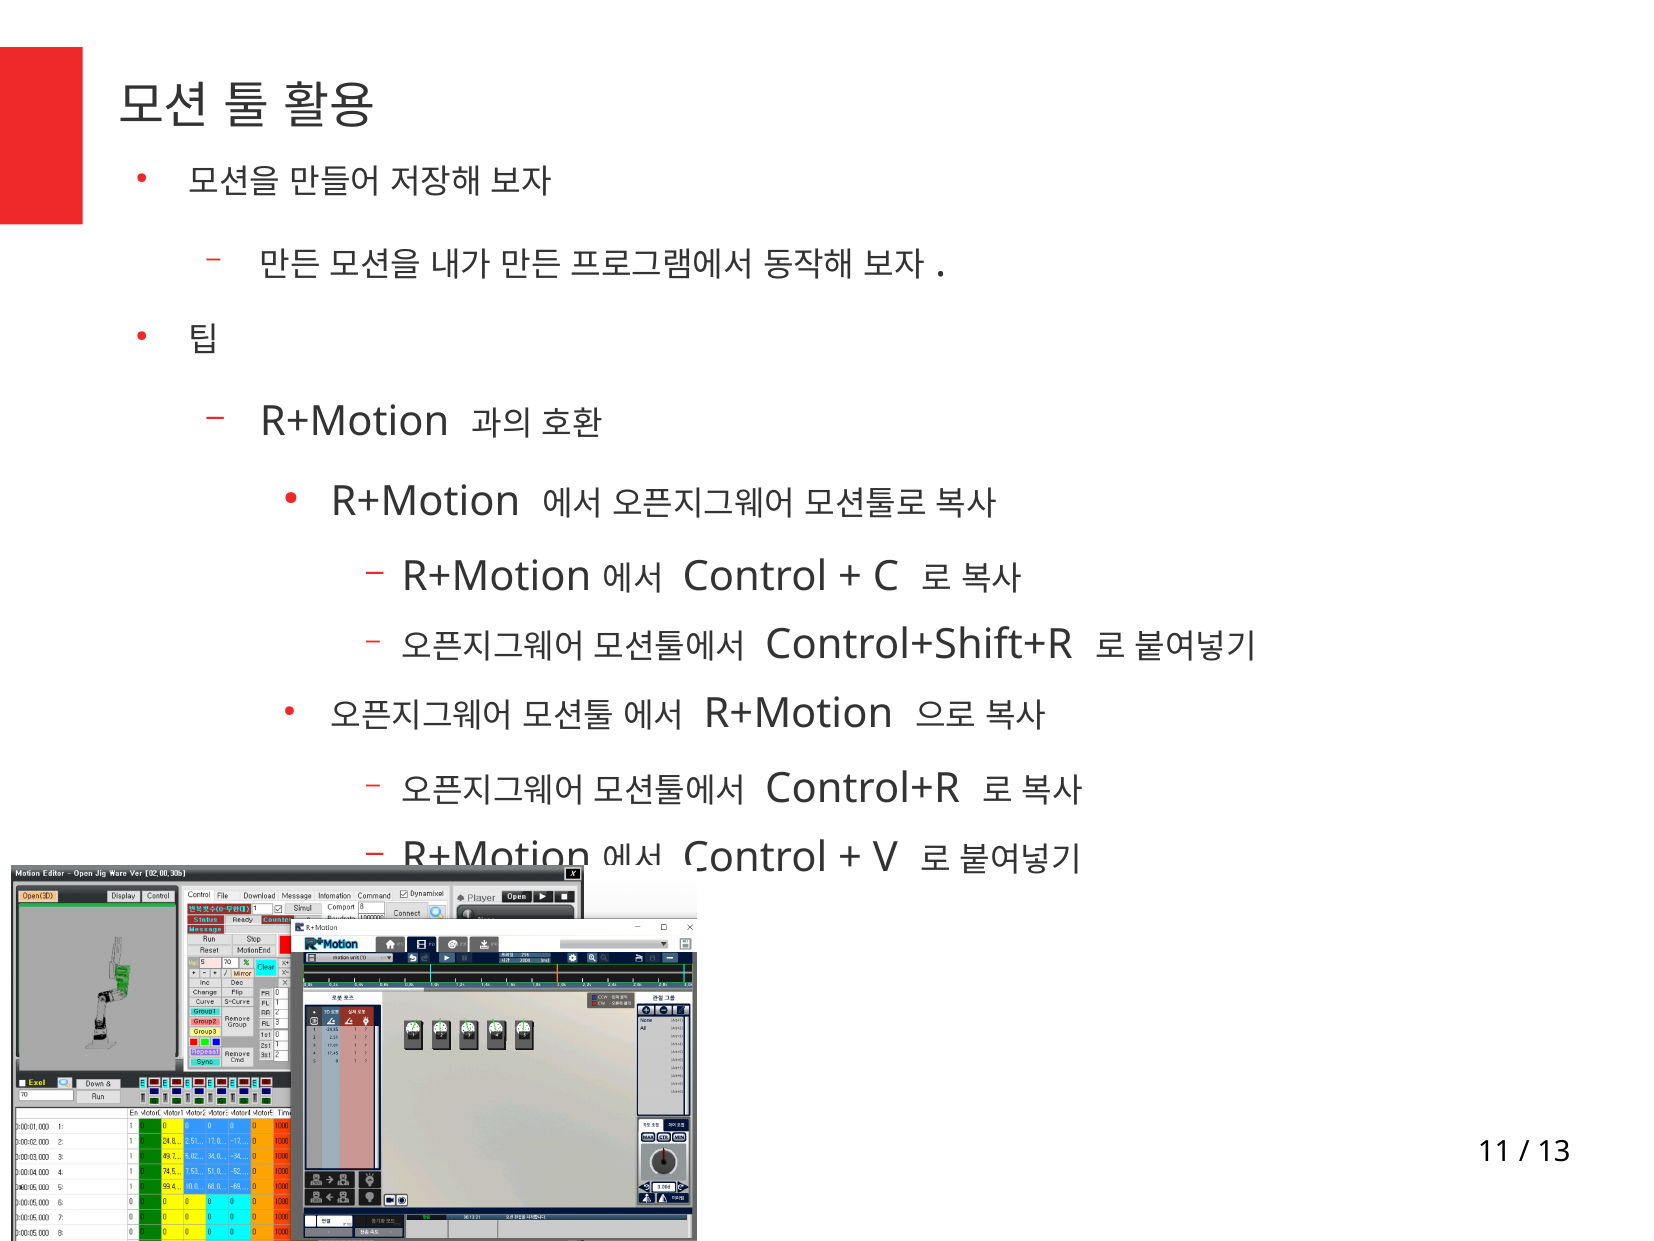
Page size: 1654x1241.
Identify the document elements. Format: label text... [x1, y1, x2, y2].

list 모션을 만들어 저장해 보자 만든 모션을 내가 만든 프로그램에서 동작해 보자. 팁 R+Motion 과의 호환 R+Motion 에서 오픈지그웨어 모션툴로 복사 R+Motion에서 Control + C 로 복사 오픈지그웨어 모션툴에서 Control+Shift+R 로 붙여넣기 오픈지그웨어 모션툴 에서 R+Motion 으로 복사 오픈지그웨어 모션툴에서 Control+R 로 복사 R+Motion에서 Control + V 로 붙여넣기 [118, 154, 1536, 875]
title 모션 툴 활용 [118, 49, 1571, 154]
picture [11, 865, 697, 1241]
